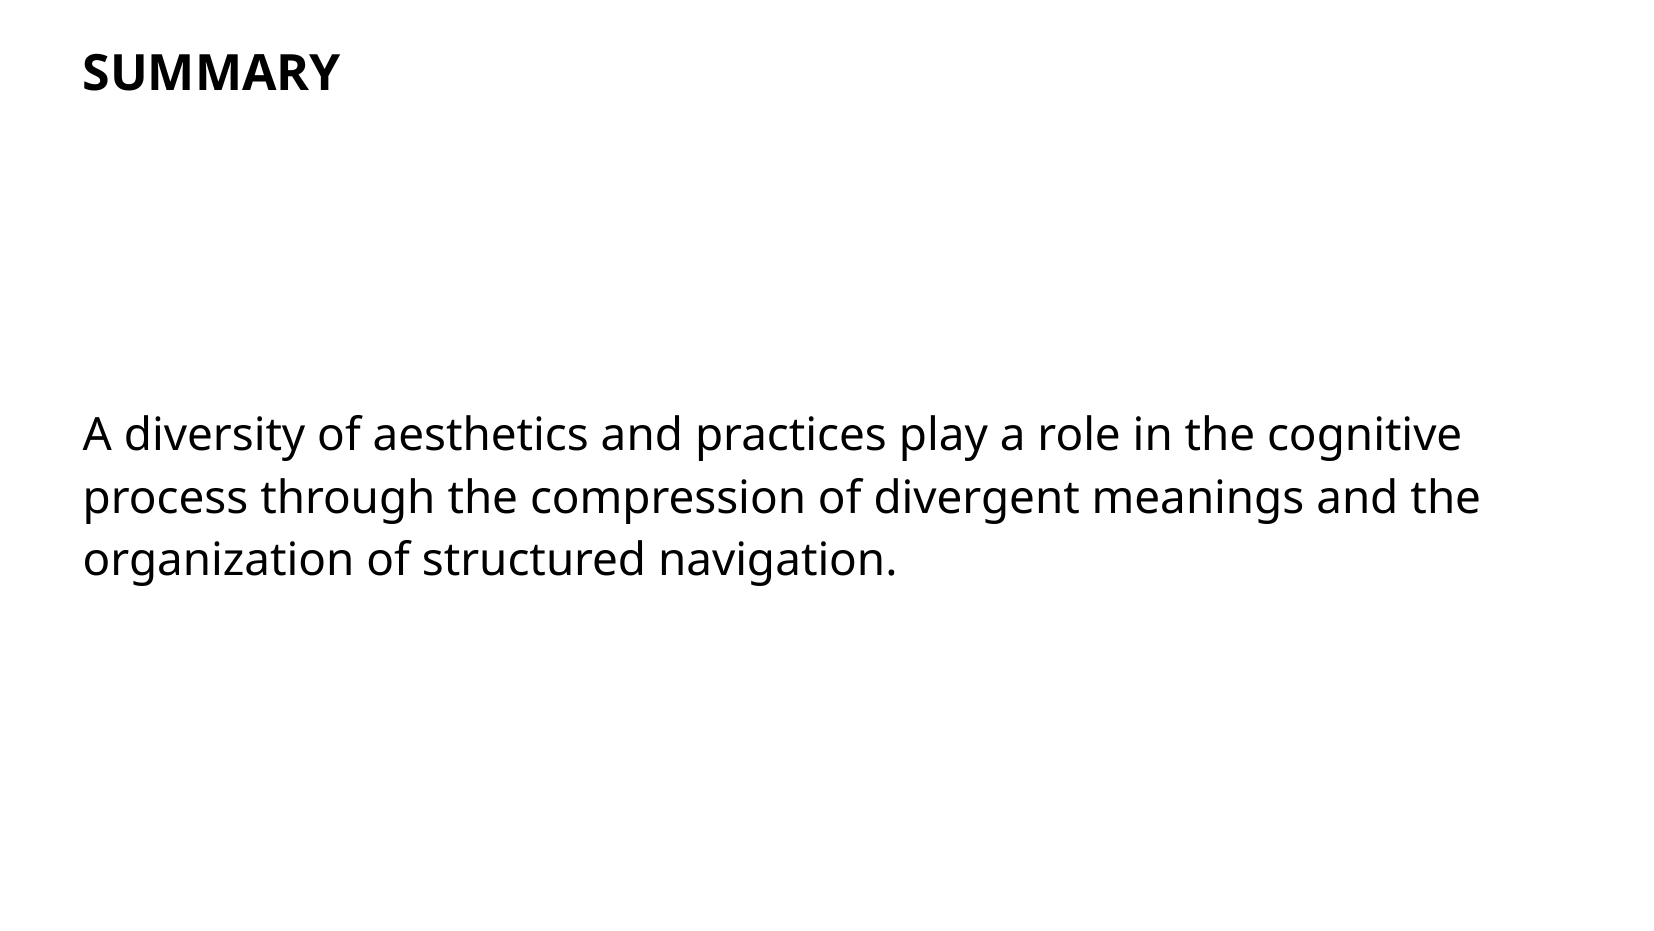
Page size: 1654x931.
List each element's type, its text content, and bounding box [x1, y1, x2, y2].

list A diversity of aesthetics and practices play a role in the cognitive process through the compression of divergent meanings and the organization of structured navigation. [82, 217, 1571, 758]
title SUMMARY [82, 37, 1571, 193]
